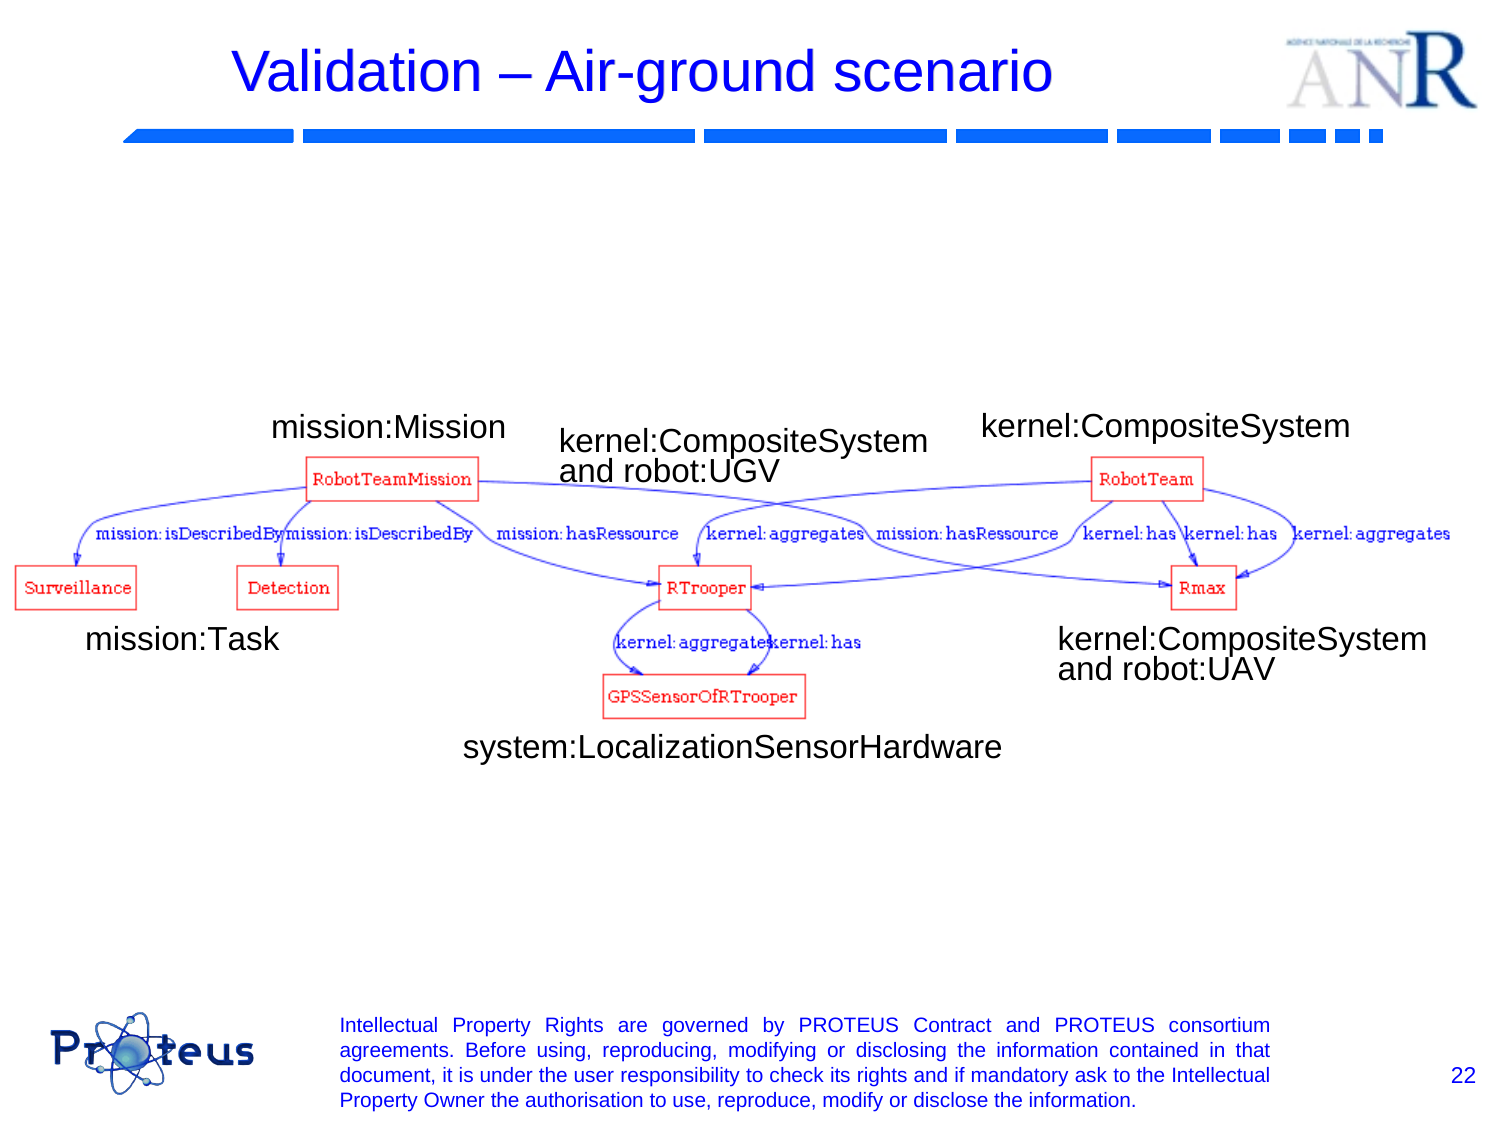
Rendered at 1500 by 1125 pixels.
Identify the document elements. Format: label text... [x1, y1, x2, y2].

text_box kernel:CompositeSystem and robot:UGV [544, 420, 945, 497]
picture [0, 428, 1500, 736]
text_box mission:Task [70, 619, 295, 665]
picture [1281, 27, 1484, 115]
text_box kernel:CompositeSystem and robot:UAV [1042, 618, 1444, 694]
text_box system:LocalizationSensorHardware [448, 727, 1019, 773]
text_box mission:Mission [256, 407, 522, 453]
picture [35, 1003, 272, 1101]
title Validation – Air-ground scenario [23, 11, 1264, 130]
text_box kernel:CompositeSystem [966, 405, 1367, 452]
